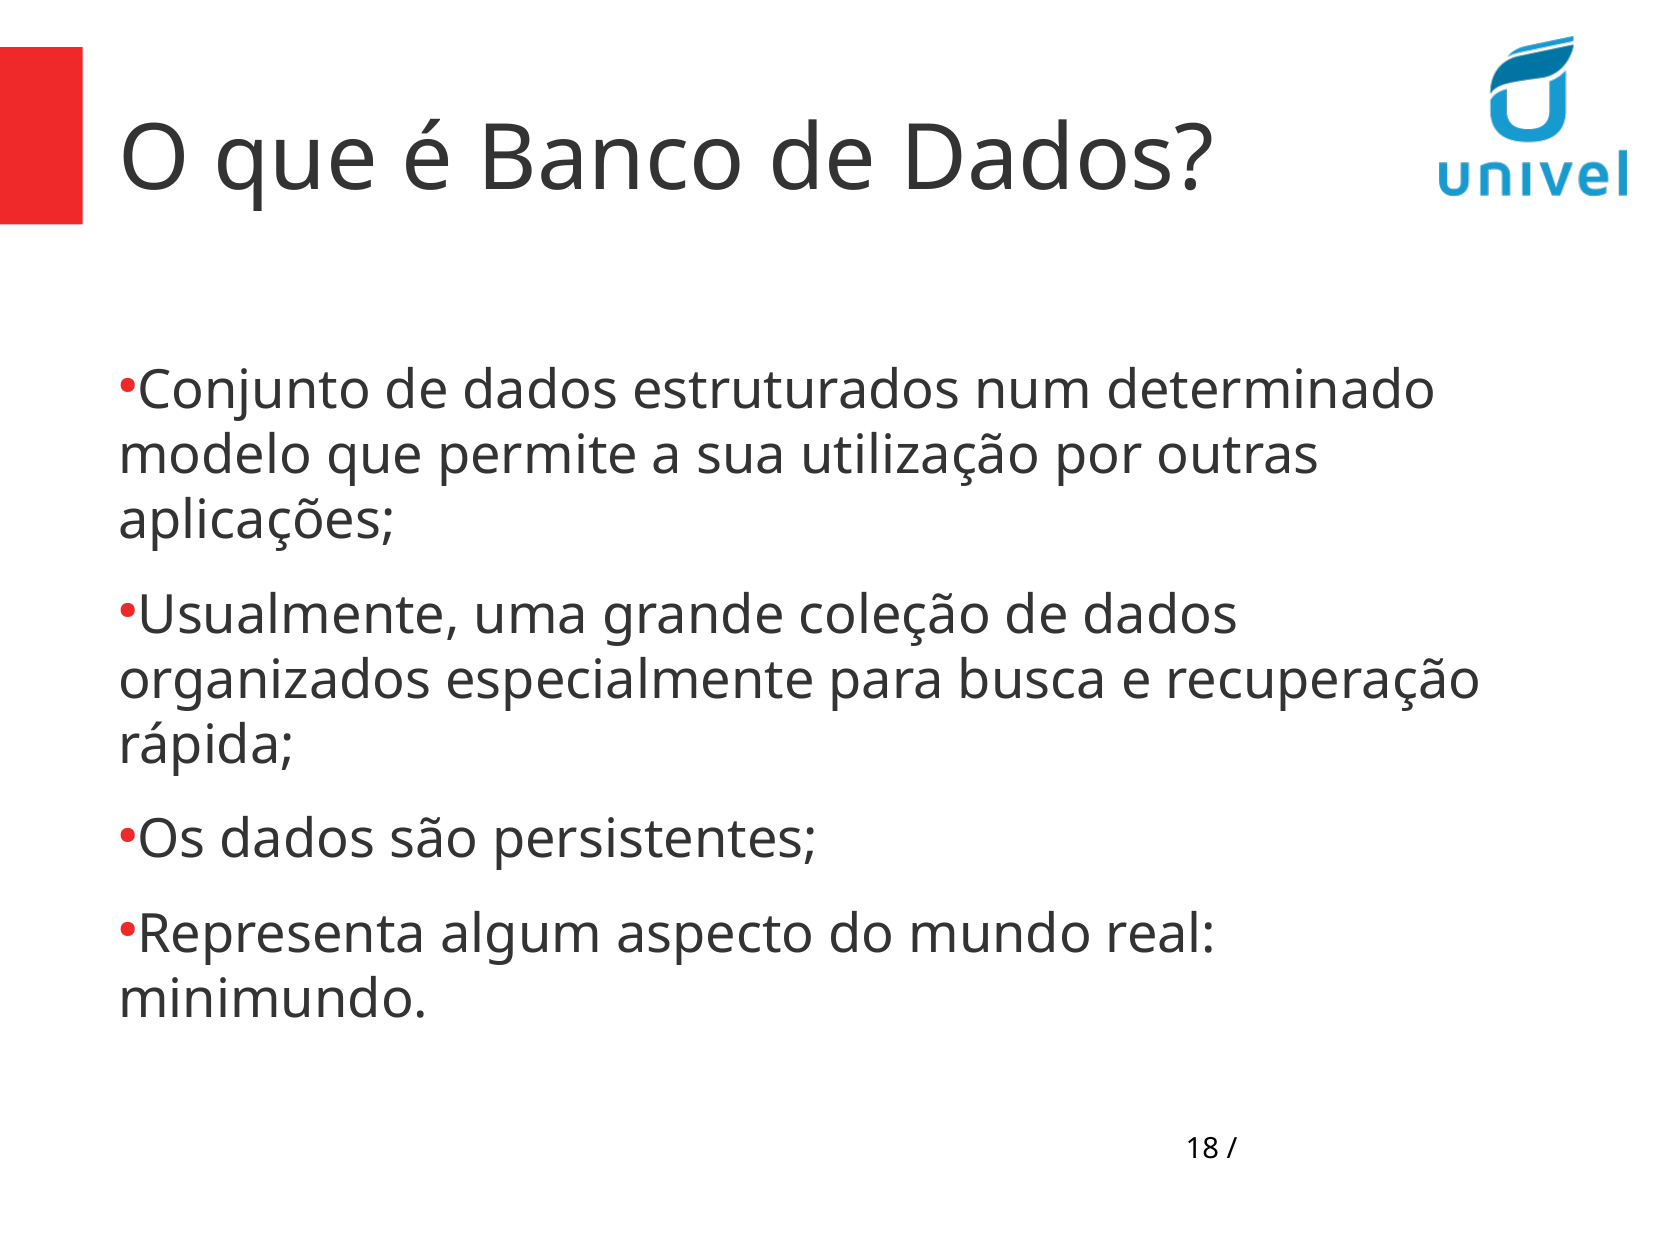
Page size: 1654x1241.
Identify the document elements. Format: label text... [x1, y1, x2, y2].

text_box / [1185, 1129, 1571, 1216]
list Conjunto de dados estruturados num determinado modelo que permite a sua utilização por outras aplicações; Usualmente, uma grande coleção de dados organizados especialmente para busca e recuperação rápida; Os dados são persistentes; Representa algum aspecto do mundo real: minimundo. [118, 354, 1536, 1074]
title O que é Banco de Dados? [118, 49, 1571, 257]
